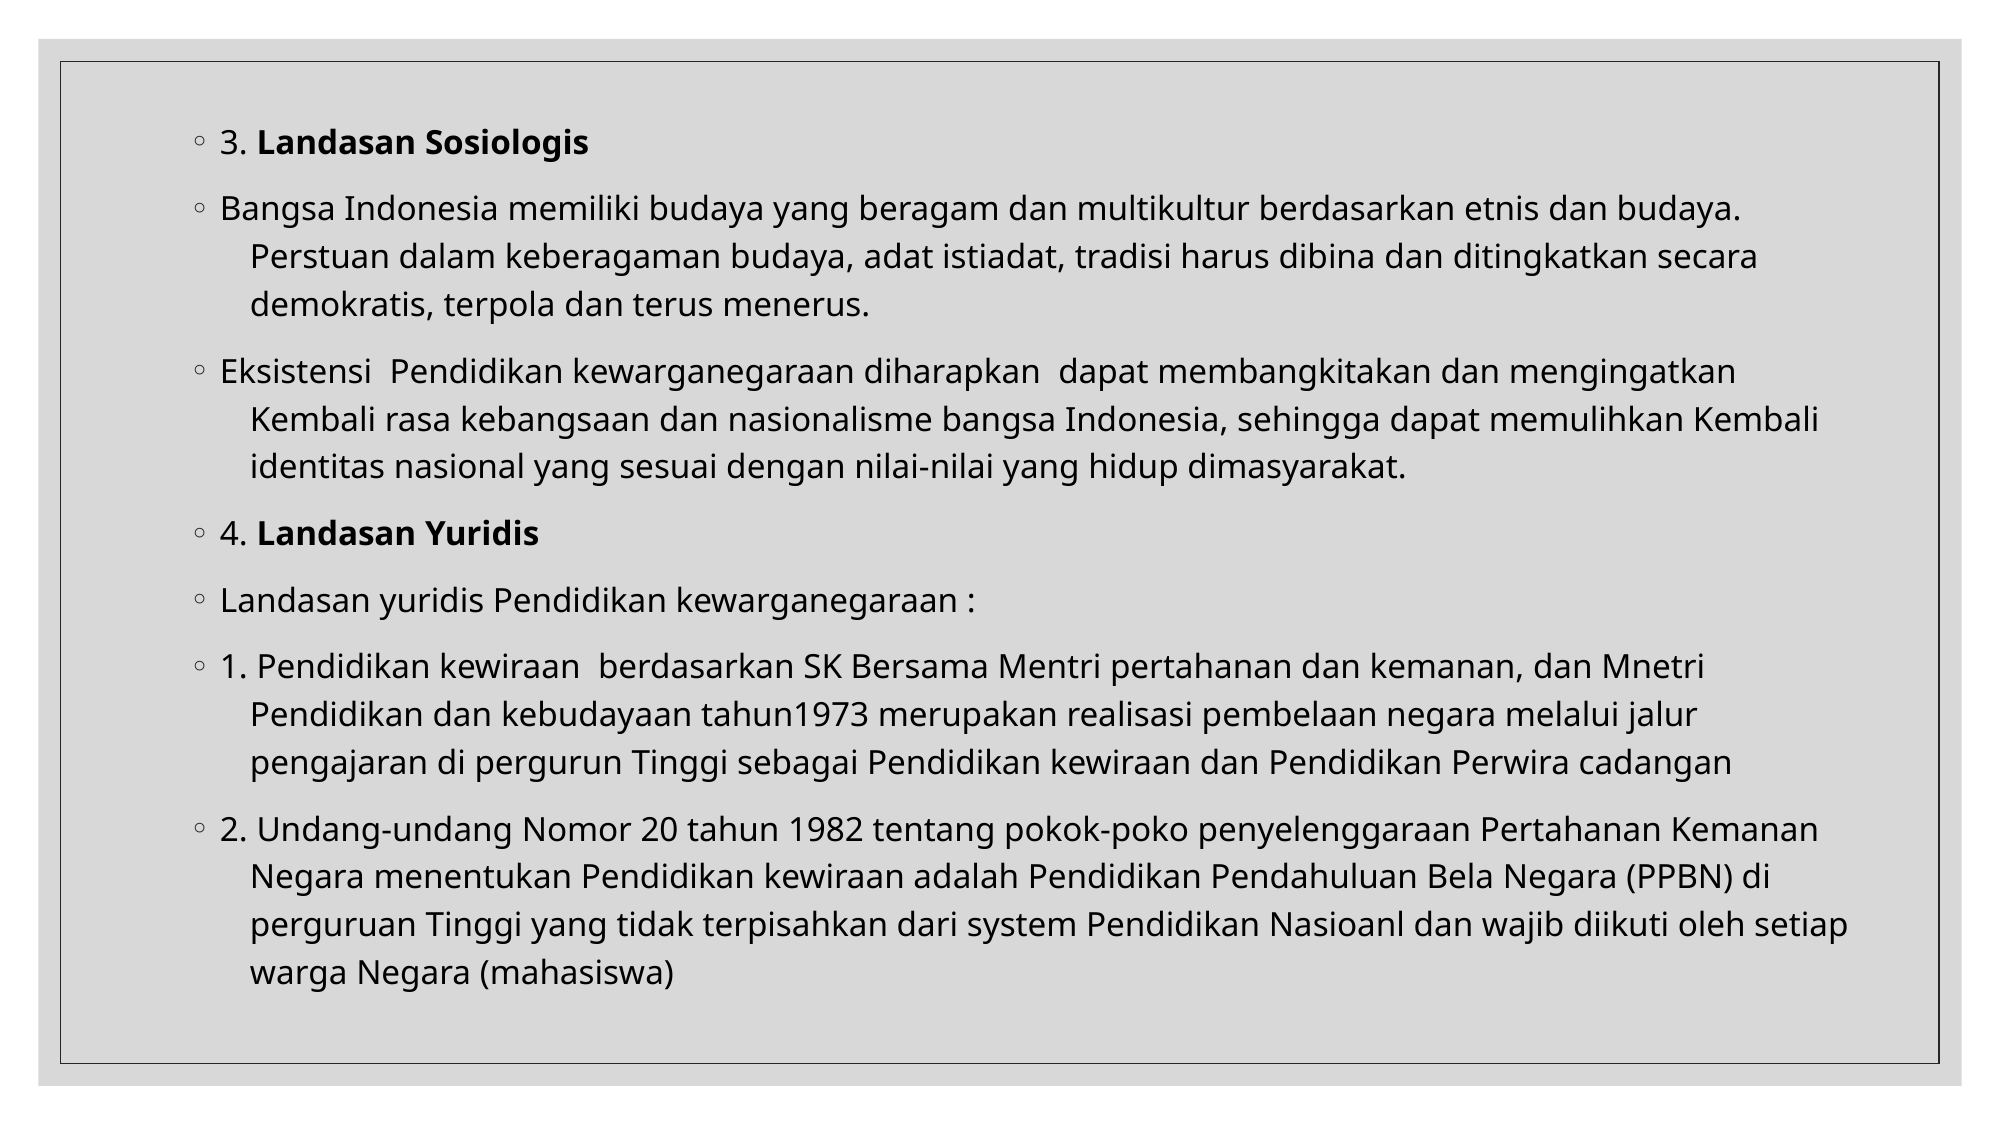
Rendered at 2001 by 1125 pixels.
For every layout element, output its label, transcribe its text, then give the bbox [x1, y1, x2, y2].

list 3. Landasan Sosiologis Bangsa Indonesia memiliki budaya yang beragam dan multikultur berdasarkan etnis dan budaya. Perstuan dalam keberagaman budaya, adat istiadat, tradisi harus dibina dan ditingkatkan secara demokratis, terpola dan terus menerus. Eksistensi Pendidikan kewarganegaraan diharapkan dapat membangkitakan dan mengingatkan Kembali rasa kebangsaan dan nasionalisme bangsa Indonesia, sehingga dapat memulihkan Kembali identitas nasional yang sesuai dengan nilai-nilai yang hidup dimasyarakat. 4. Landasan Yuridis Landasan yuridis Pendidikan kewarganegaraan : 1. Pendidikan kewiraan berdasarkan SK Bersama Mentri pertahanan dan kemanan, dan Mnetri Pendidikan dan kebudayaan tahun1973 merupakan realisasi pembelaan negara melalui jalur pengajaran di pergurun Tinggi sebagai Pendidikan kewiraan dan Pendidikan Perwira cadangan 2. Undang-undang Nomor 20 tahun 1982 tentang pokok-poko penyelenggaraan Pertahanan Kemanan Negara menentukan Pendidikan kewiraan adalah Pendidikan Pendahuluan Bela Negara (PPBN) di perguruan Tinggi yang tidak terpisahkan dari system Pendidikan Nasioanl dan wajib diikuti oleh setiap warga Negara (mahasiswa) [174, 105, 1876, 1028]
